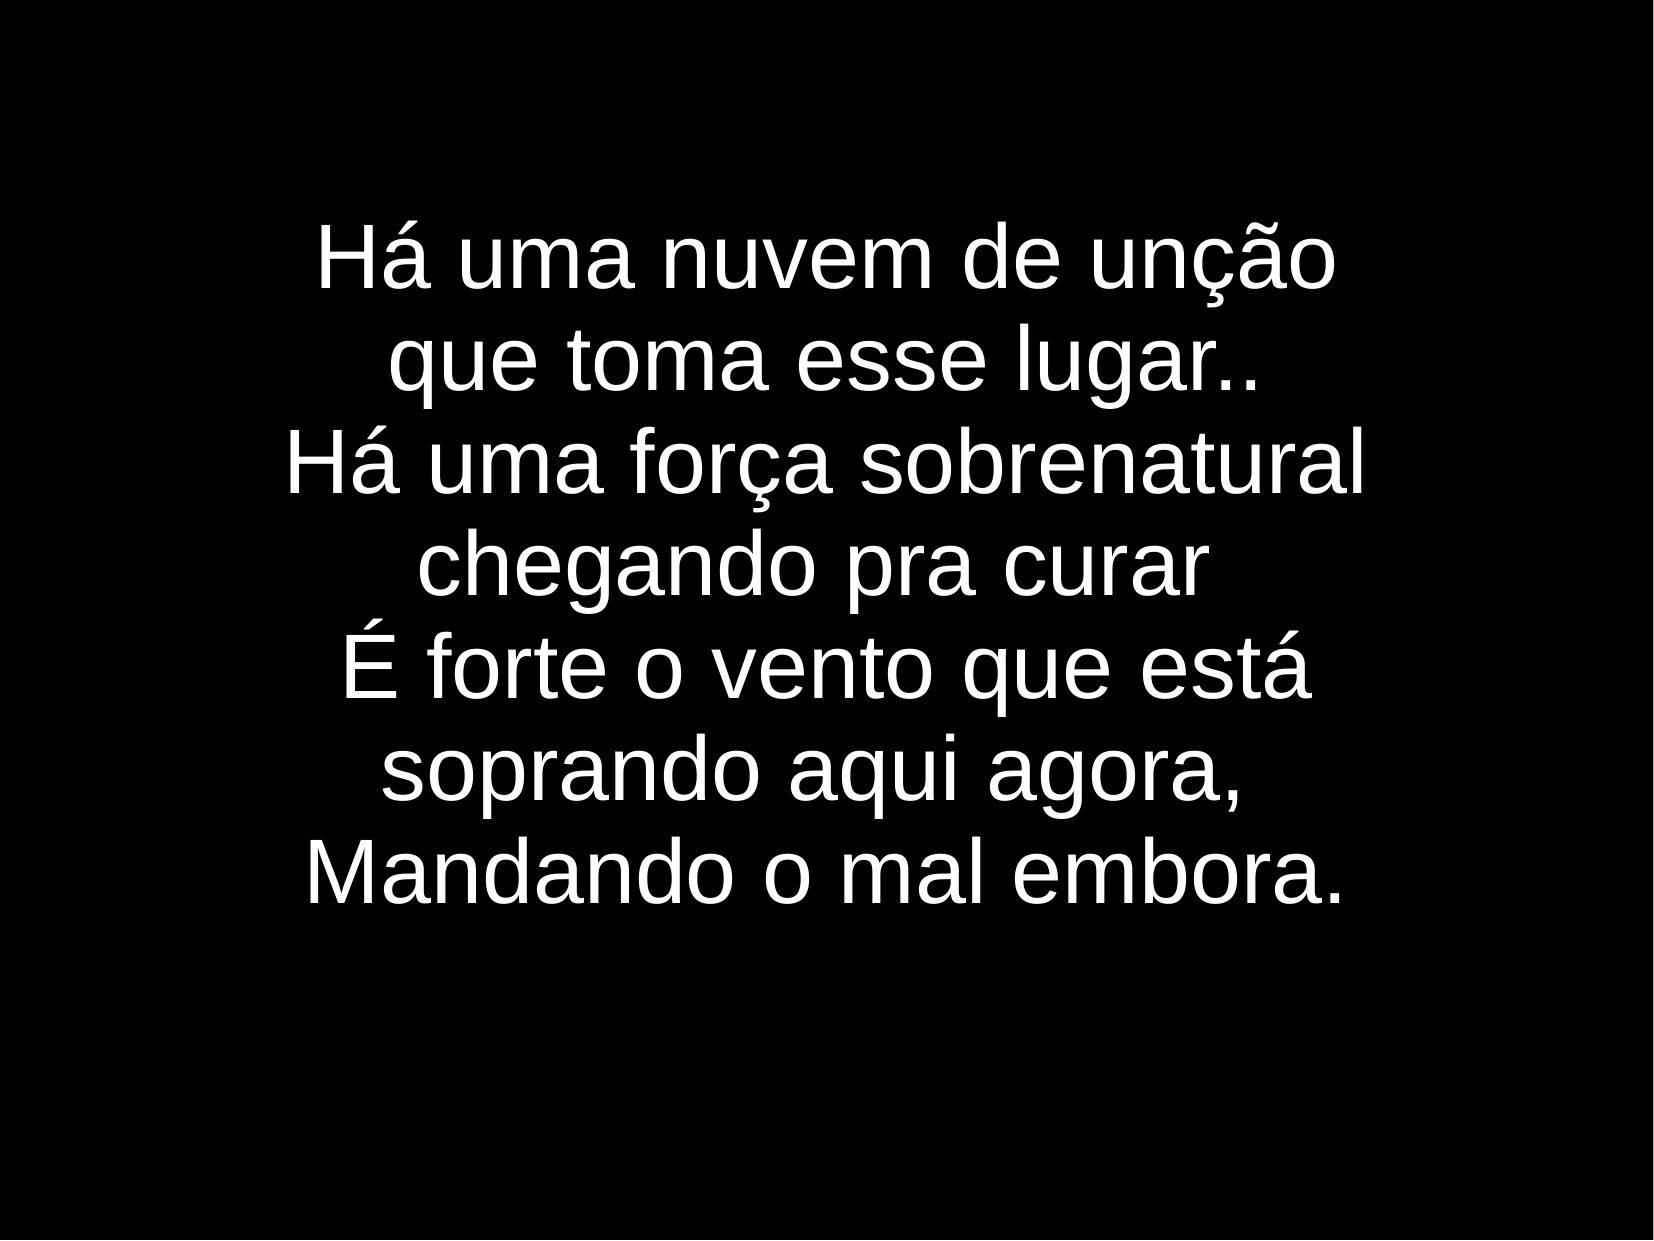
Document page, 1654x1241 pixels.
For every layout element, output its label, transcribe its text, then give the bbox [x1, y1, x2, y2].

subtitle Há uma nuvem de unção que toma esse lugar.. Há uma força sobrenatural chegando pra curar É forte o vento que está soprando aqui agora, Mandando o mal embora. [82, 49, 1571, 1182]
